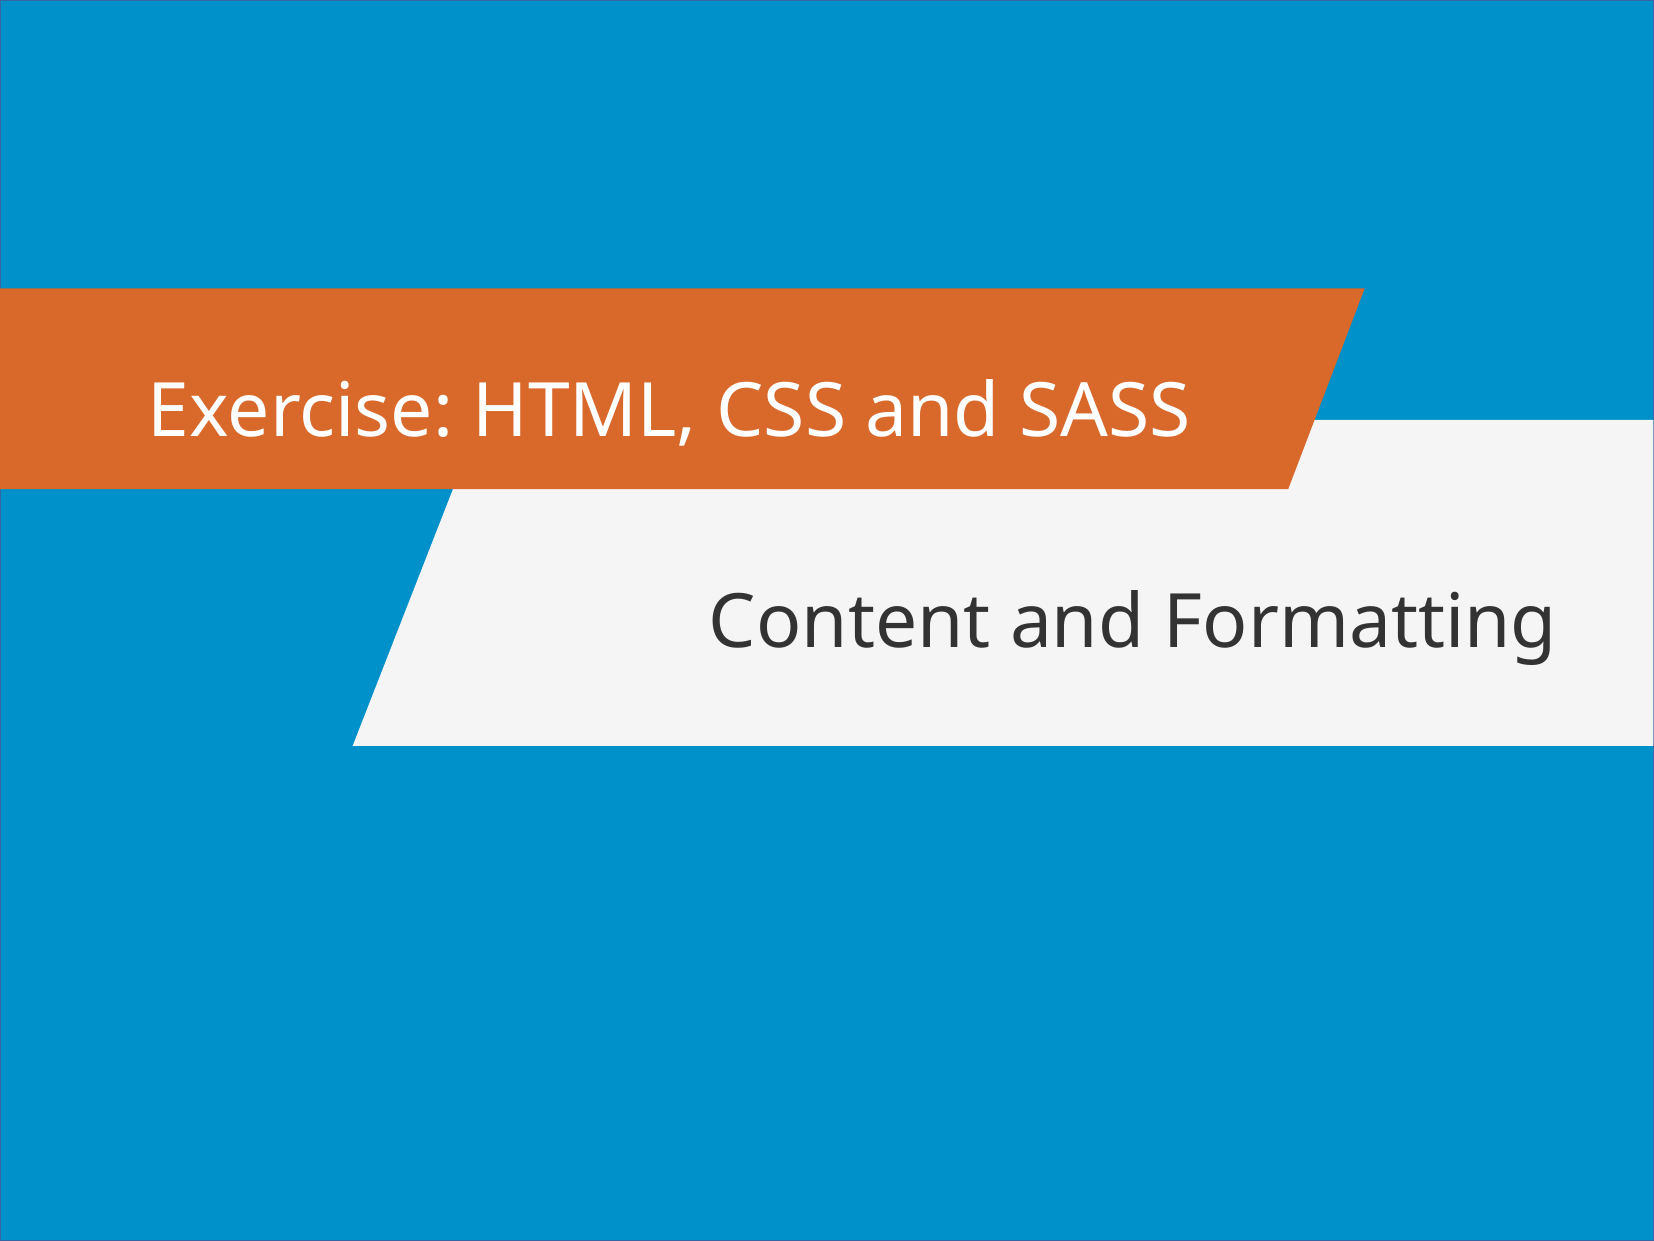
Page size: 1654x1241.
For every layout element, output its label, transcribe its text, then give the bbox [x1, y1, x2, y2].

text_box Exercise: HTML, CSS and SASS [133, 348, 1215, 455]
text_box Content and Formatting [490, 560, 1573, 667]
text_box [0, 0, 1654, 1241]
